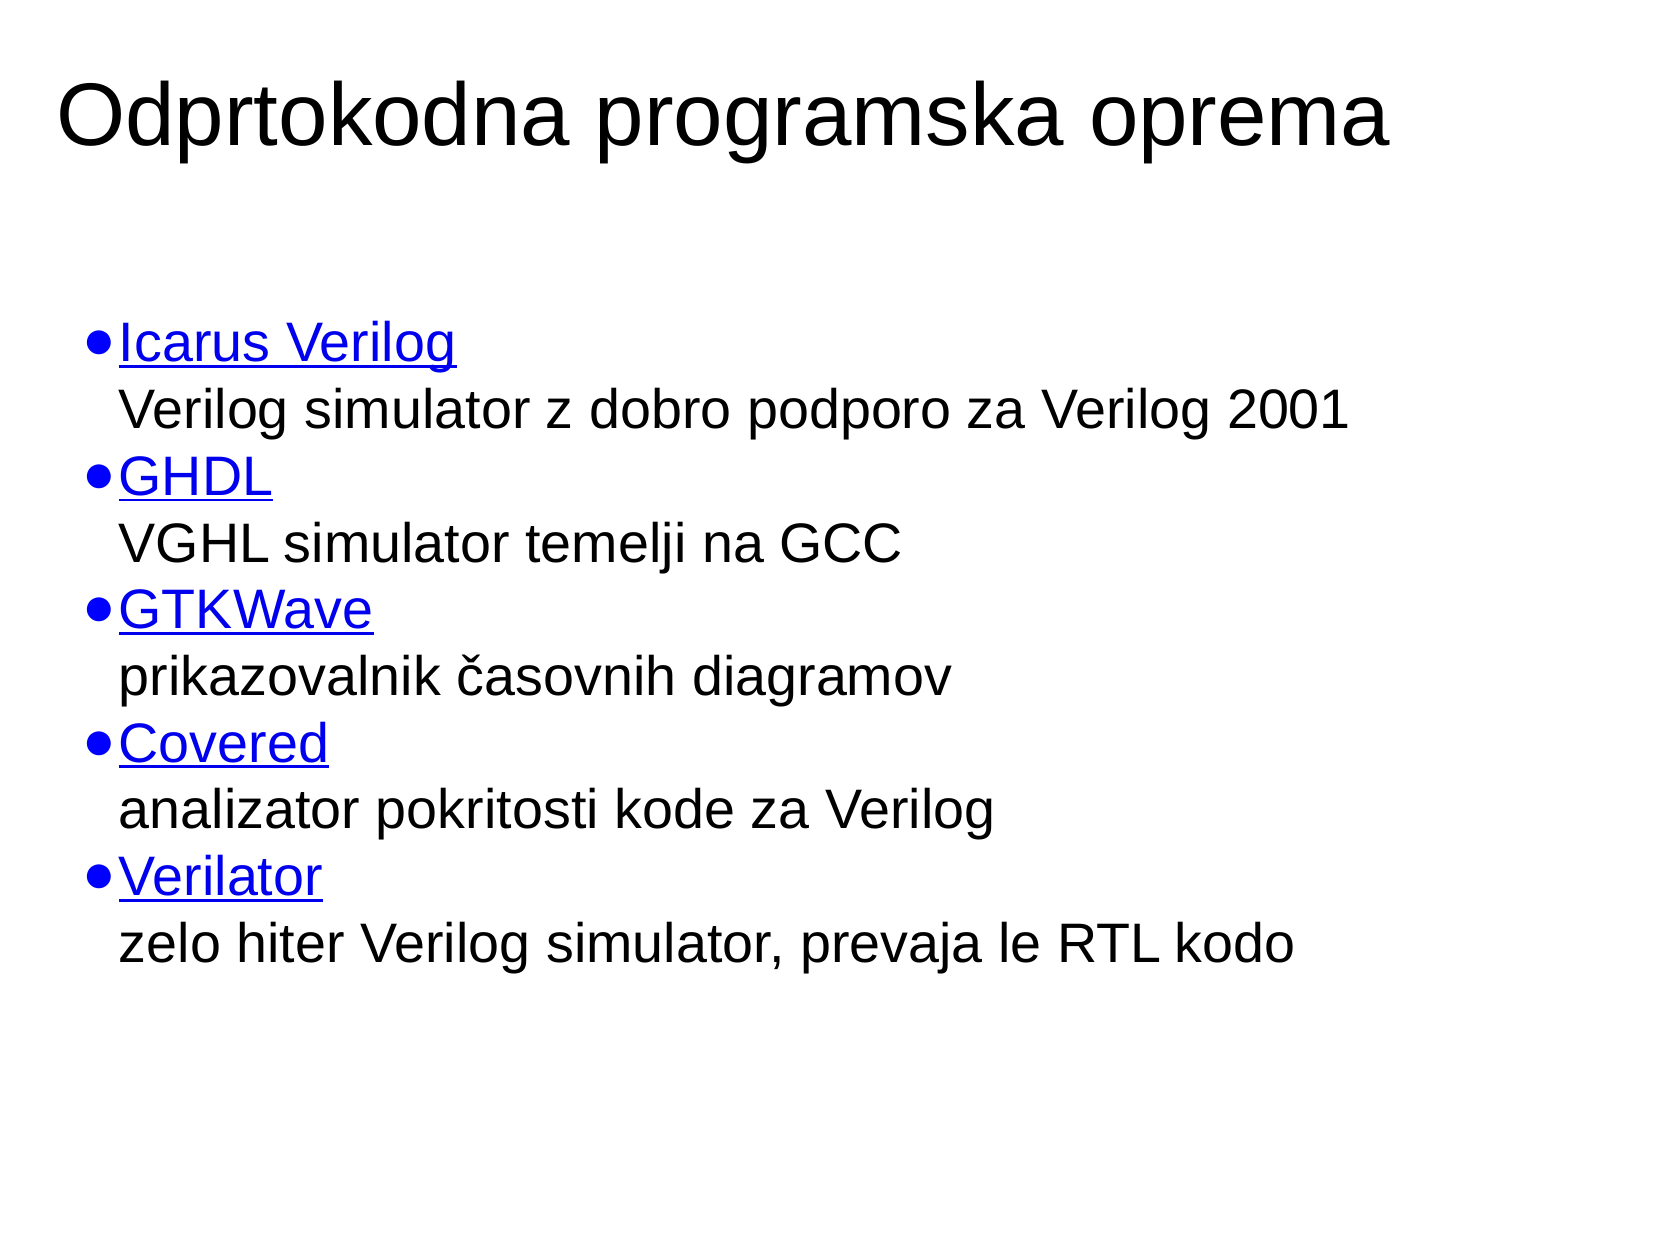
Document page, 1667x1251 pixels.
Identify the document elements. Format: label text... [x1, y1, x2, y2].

title Odprtokodna programska oprema [50, 50, 1630, 213]
list Icarus Verilog Verilog simulator z dobro podporo za Verilog 2001 GHDL VGHL simulator temelji na GCC GTKWave prikazovalnik časovnih diagramov Covered analizator pokritosti kode za Verilog Verilator zelo hiter Verilog simulator, prevaja le RTL kodo [50, 300, 1630, 1213]
